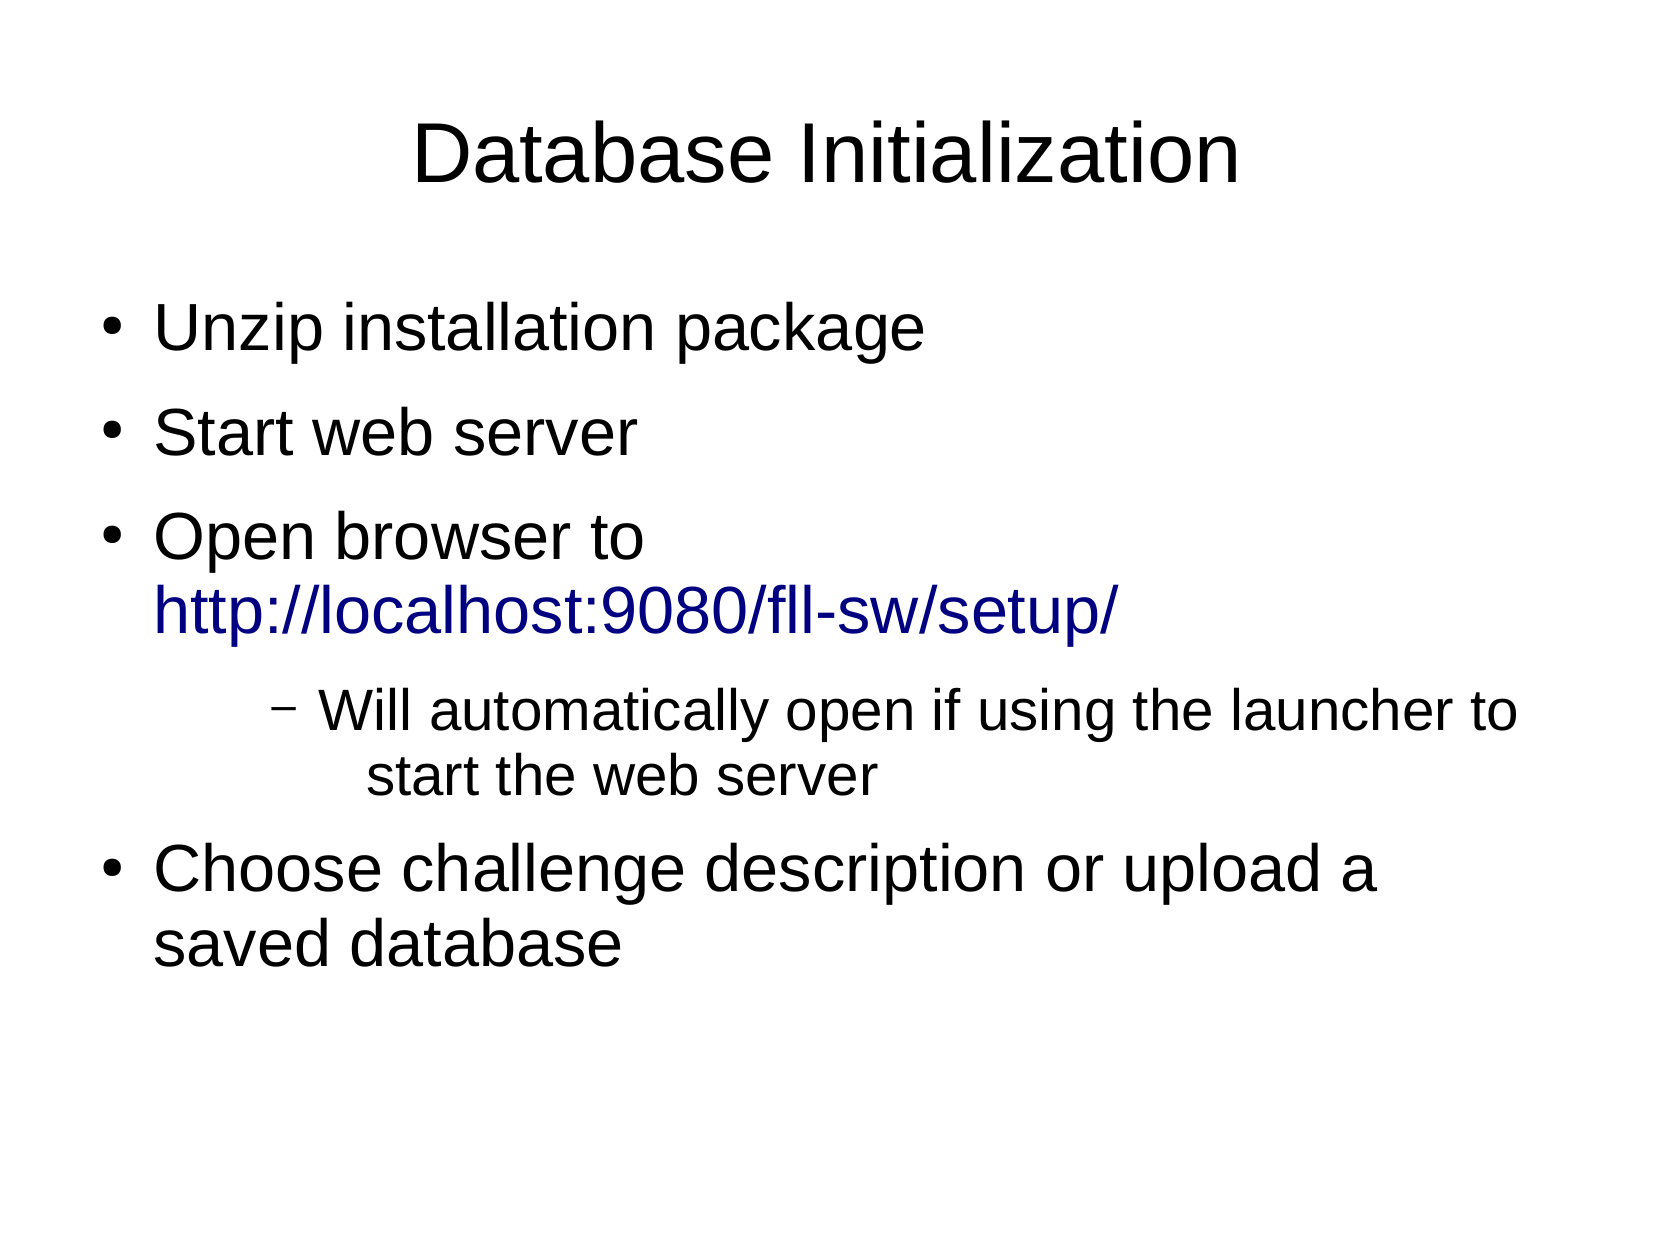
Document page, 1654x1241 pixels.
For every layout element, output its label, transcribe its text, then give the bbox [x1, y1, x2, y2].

title Database Initialization [82, 49, 1571, 257]
list Unzip installation package Start web server Open browser to http://localhost:9080/fll-sw/setup/ Will automatically open if using the launcher to start the web server Choose challenge description or upload a saved database [82, 290, 1571, 1131]
